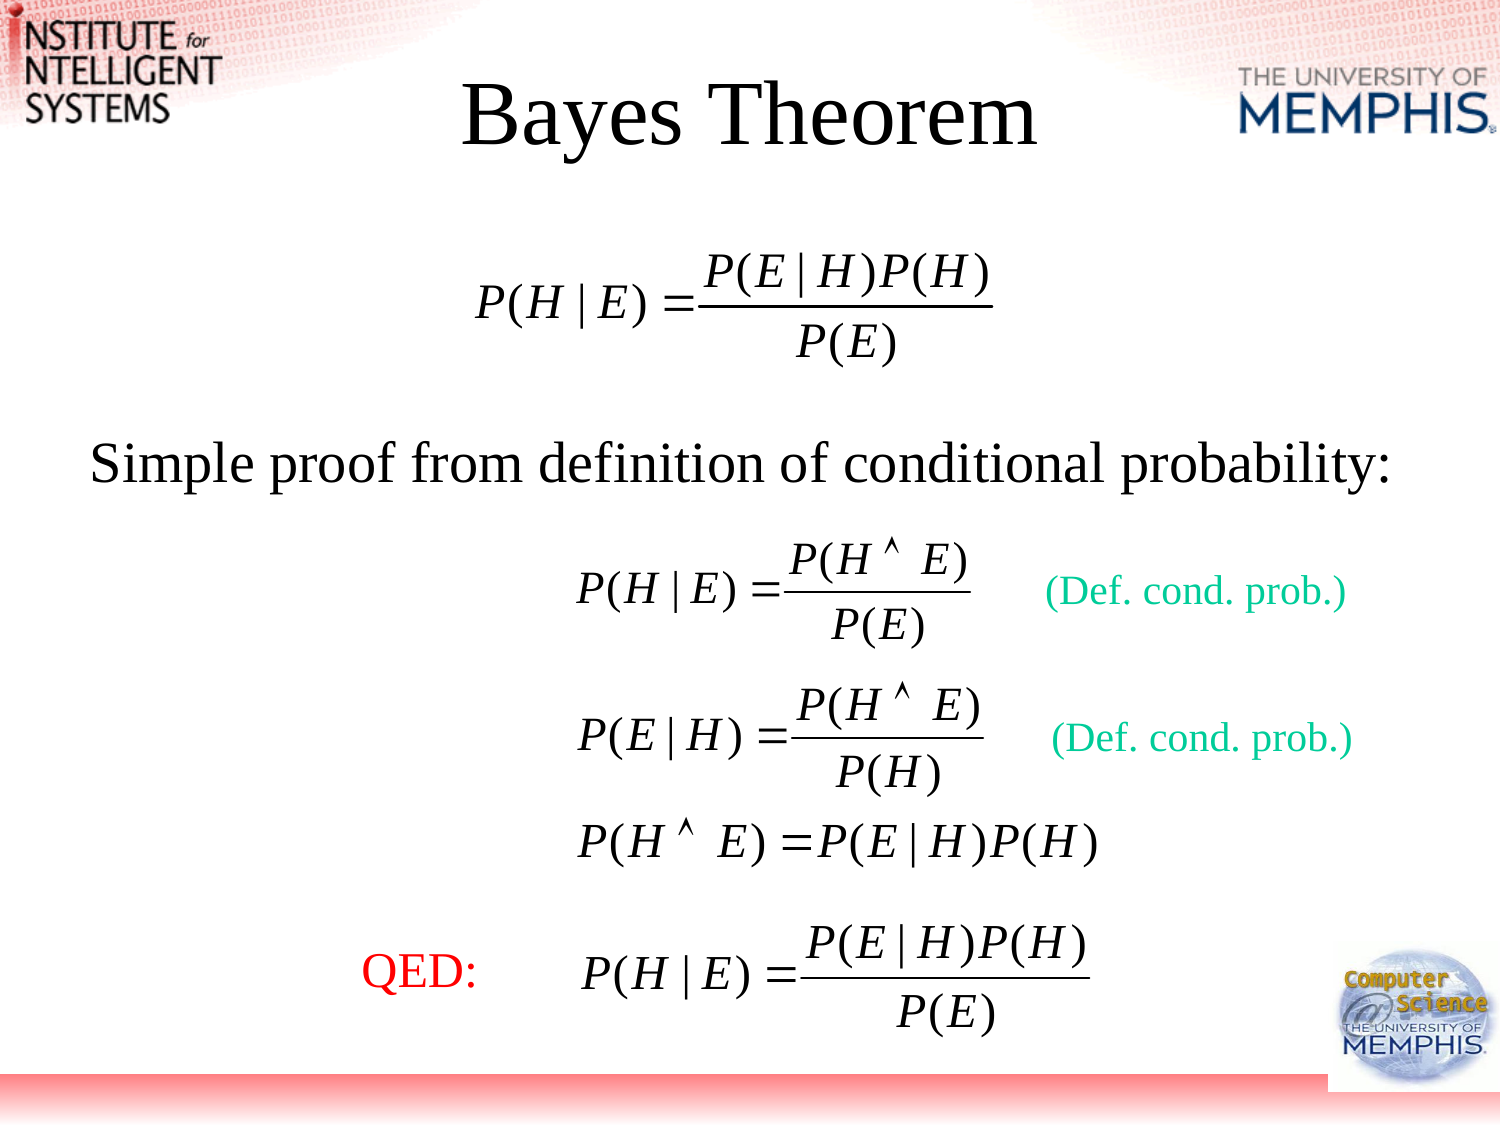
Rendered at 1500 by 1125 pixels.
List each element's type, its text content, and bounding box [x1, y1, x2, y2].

chart [466, 240, 1001, 377]
chart [567, 530, 981, 658]
chart [572, 912, 1098, 1047]
title Bayes Theorem [75, 45, 1426, 224]
text_box (Def. cond. prob.) [1036, 702, 1369, 768]
chart [568, 675, 994, 806]
picture [0, 0, 501, 132]
list Simple proof from definition of conditional probability: [75, 224, 1438, 995]
text_box QED: [346, 929, 493, 1005]
picture [1012, 0, 1500, 141]
picture [1328, 941, 1500, 1092]
chart [568, 812, 1107, 878]
text_box (Def. cond. prob.) [1030, 554, 1362, 621]
